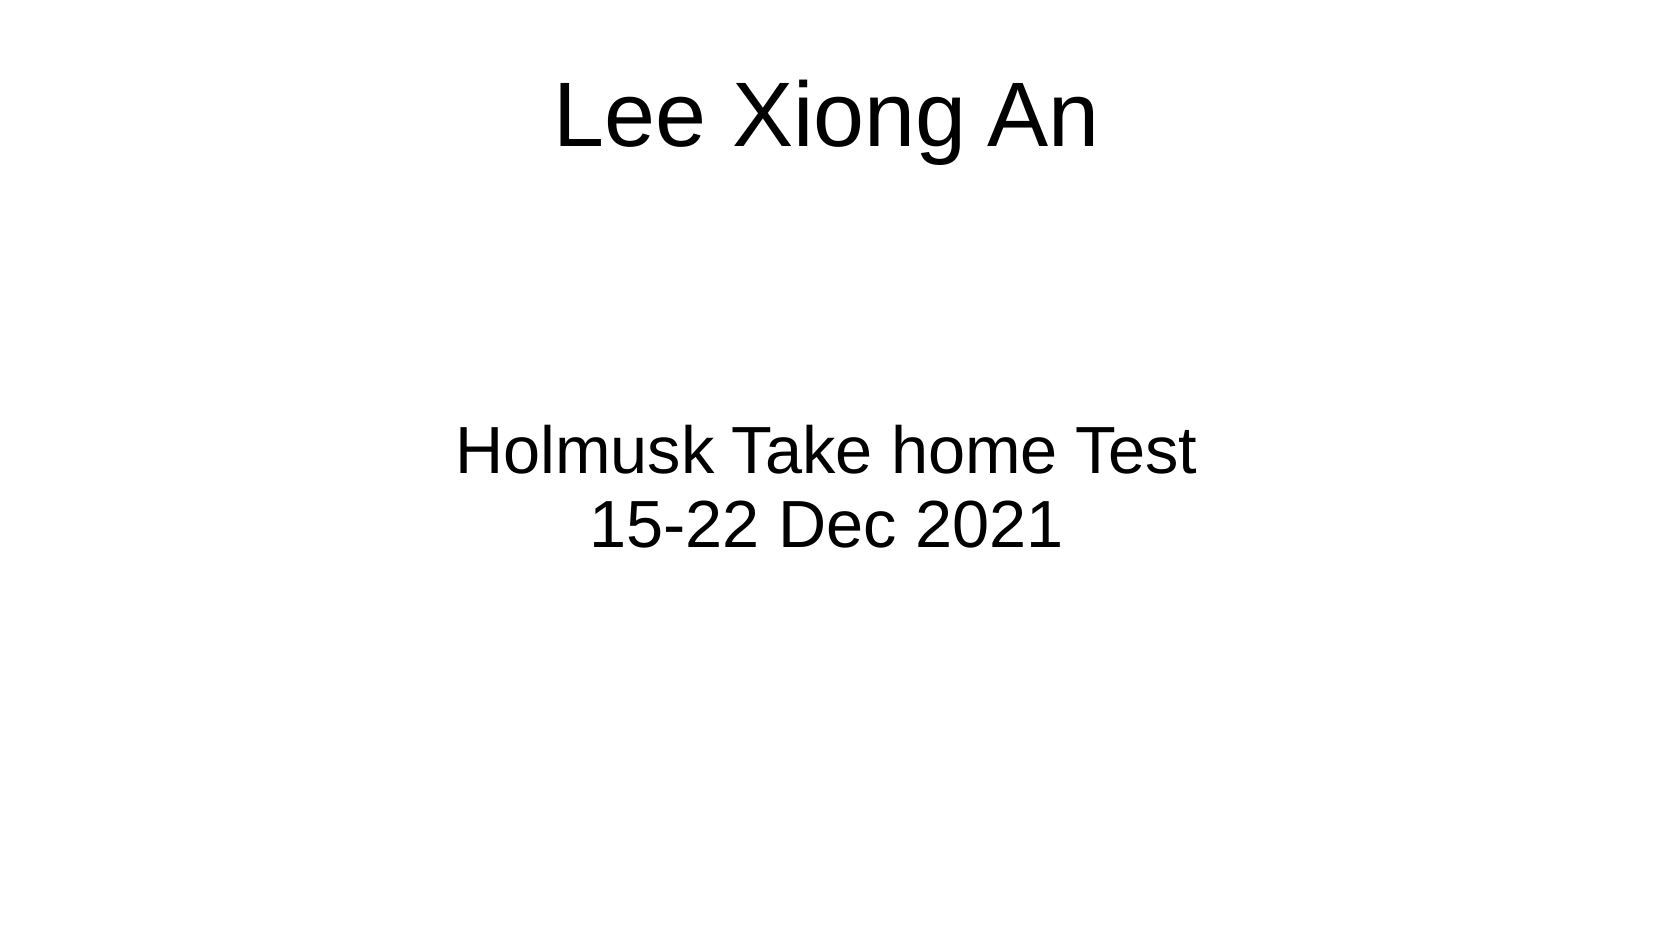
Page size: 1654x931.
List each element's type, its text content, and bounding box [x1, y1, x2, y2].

title Lee Xiong An [82, 37, 1571, 193]
subtitle Holmusk Take home Test 15-22 Dec 2021 [82, 217, 1571, 758]
